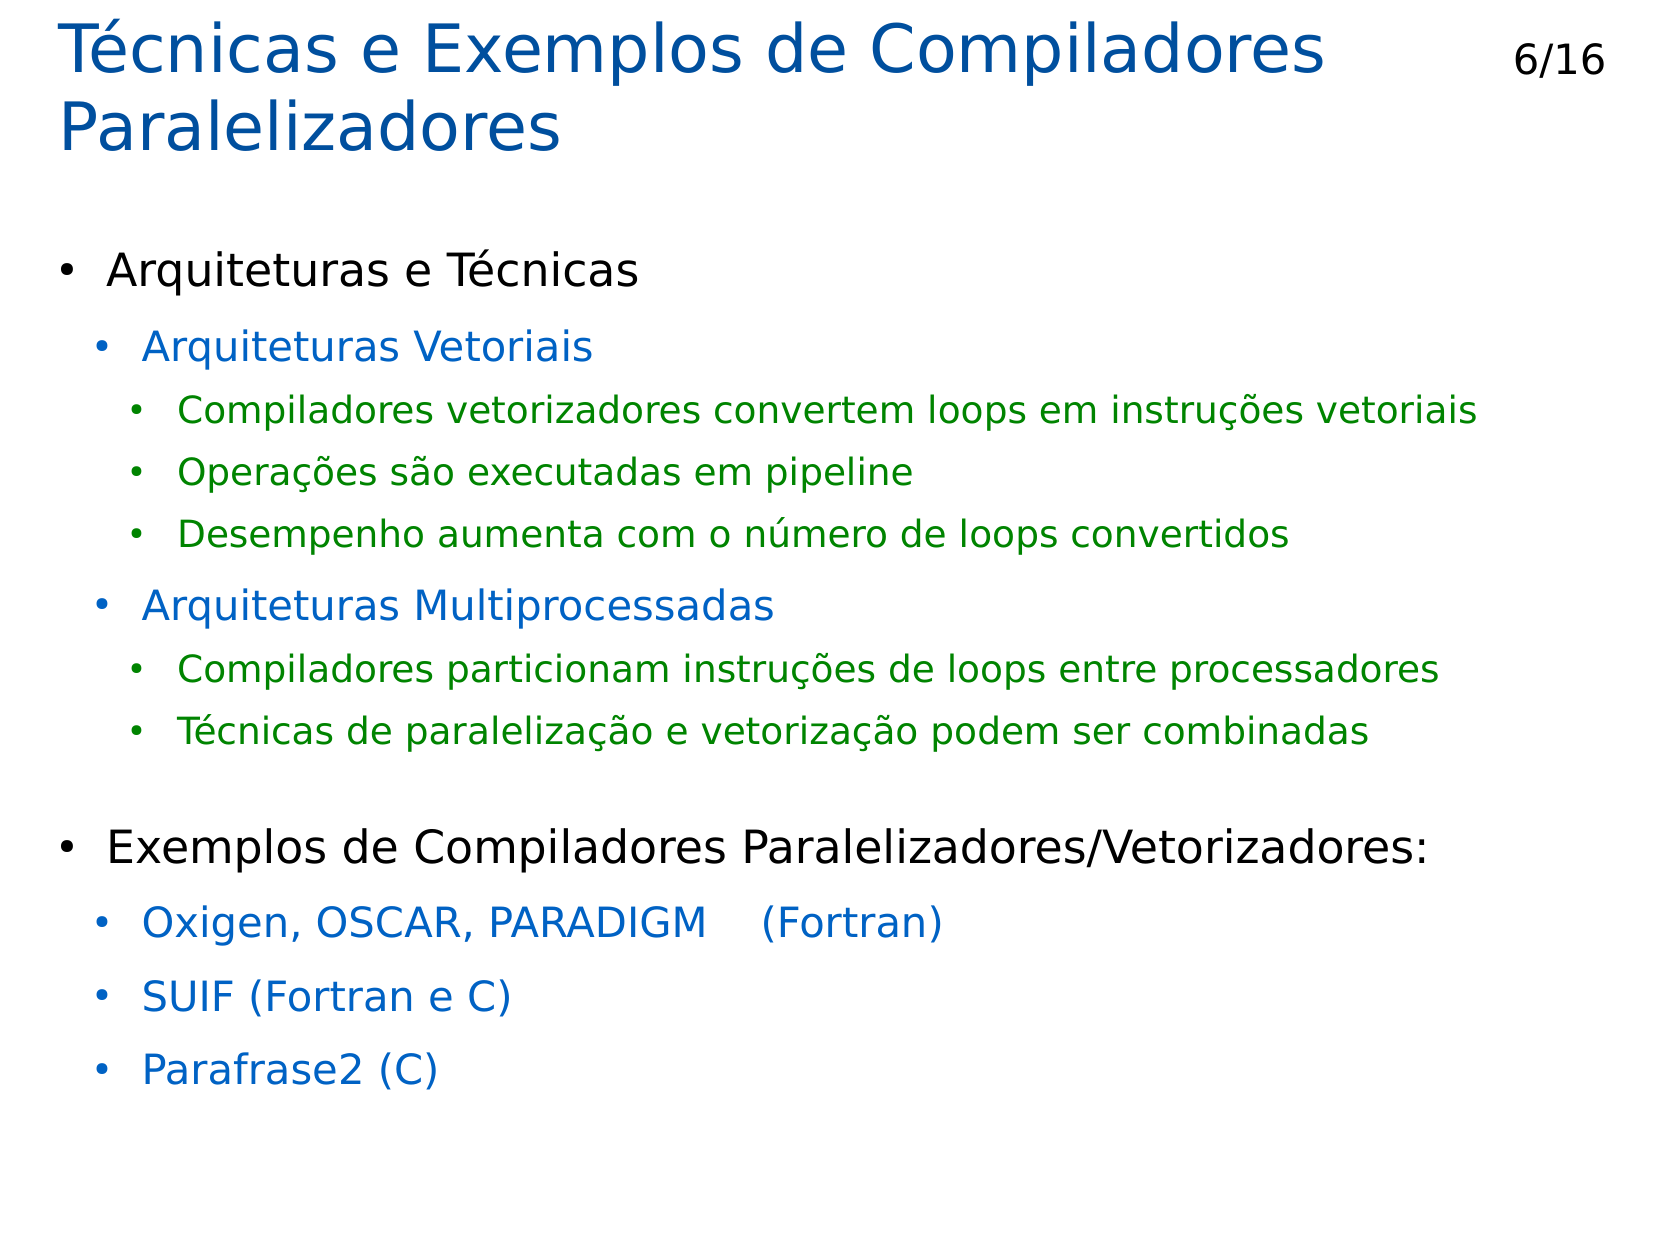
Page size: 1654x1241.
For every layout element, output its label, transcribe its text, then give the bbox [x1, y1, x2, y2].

title Técnicas e Exemplos de Compiladores Paralelizadores [59, 10, 1506, 167]
list Arquiteturas e Técnicas Arquiteturas Vetoriais Compiladores vetorizadores convertem loops em instruções vetoriais Operações são executadas em pipeline Desempenho aumenta com o número de loops convertidos Arquiteturas Multiprocessadas Compiladores particionam instruções de loops entre processadores Técnicas de paralelização e vetorização podem ser combinadas Exemplos de Compiladores Paralelizadores/Vetorizadores: Oxigen, OSCAR, PARADIGM (Fortran) SUIF (Fortran e C) Parafrase2 (C) [59, 236, 1595, 1211]
